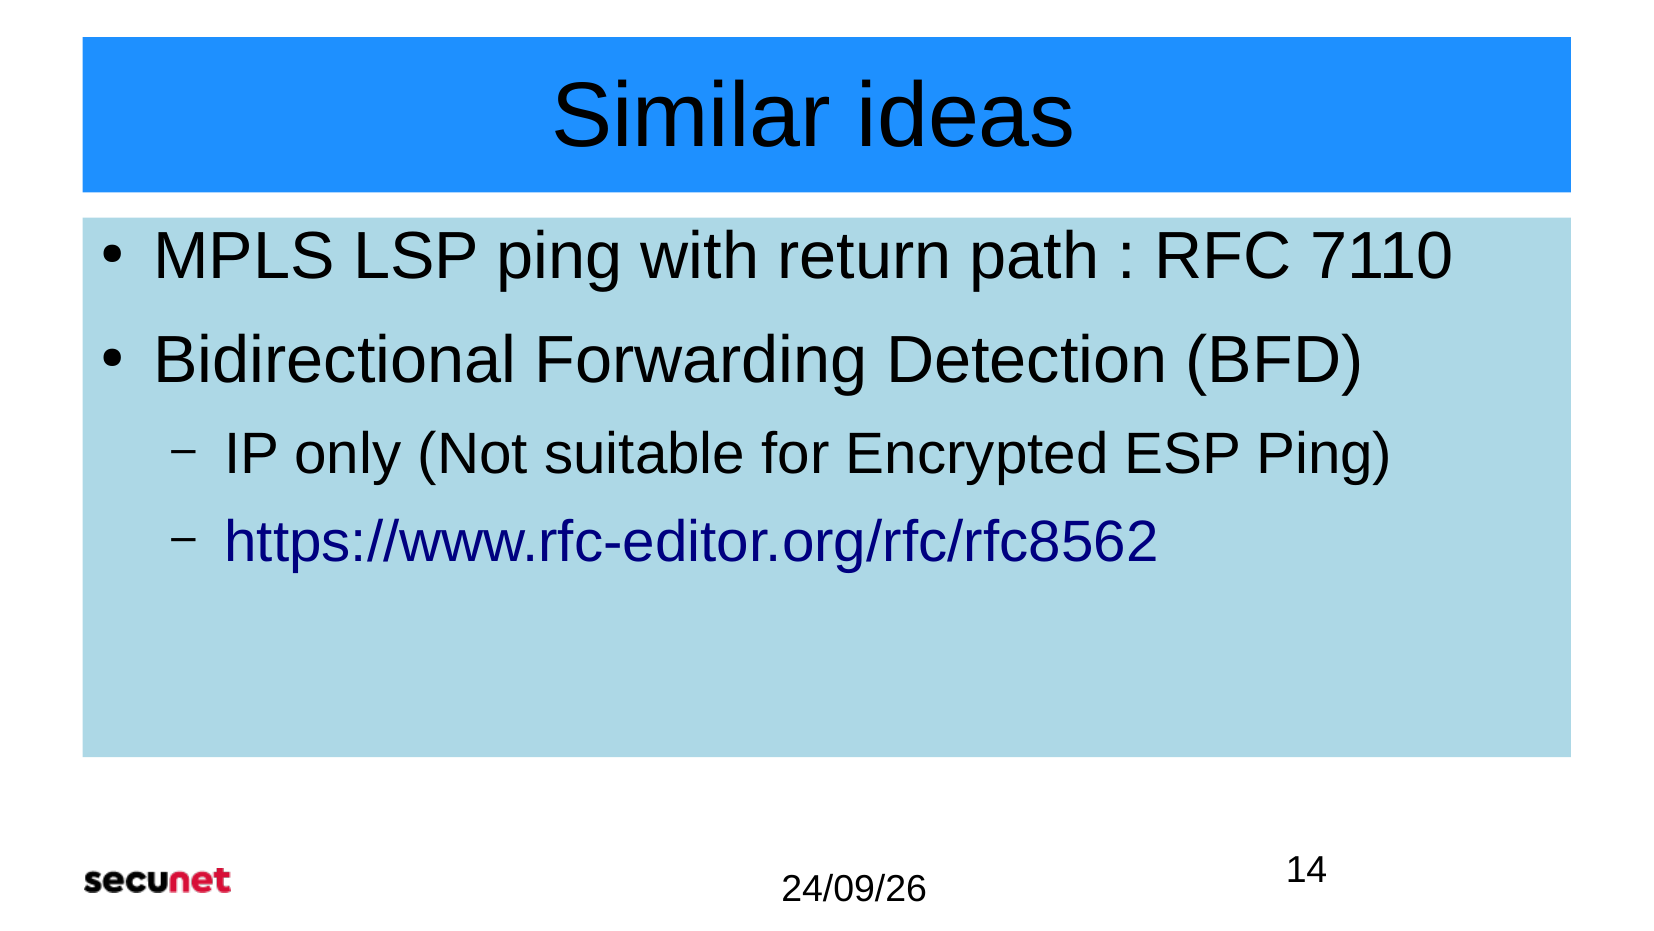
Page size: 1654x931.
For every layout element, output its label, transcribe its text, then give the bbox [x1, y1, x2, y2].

list MPLS LSP ping with return path : RFC 7110 Bidirectional Forwarding Detection (BFD) IP only (Not suitable for Encrypted ESP Ping) https://www.rfc-editor.org/rfc/rfc8562 [82, 217, 1571, 758]
title Similar ideas [82, 37, 1571, 193]
picture [84, 868, 231, 893]
